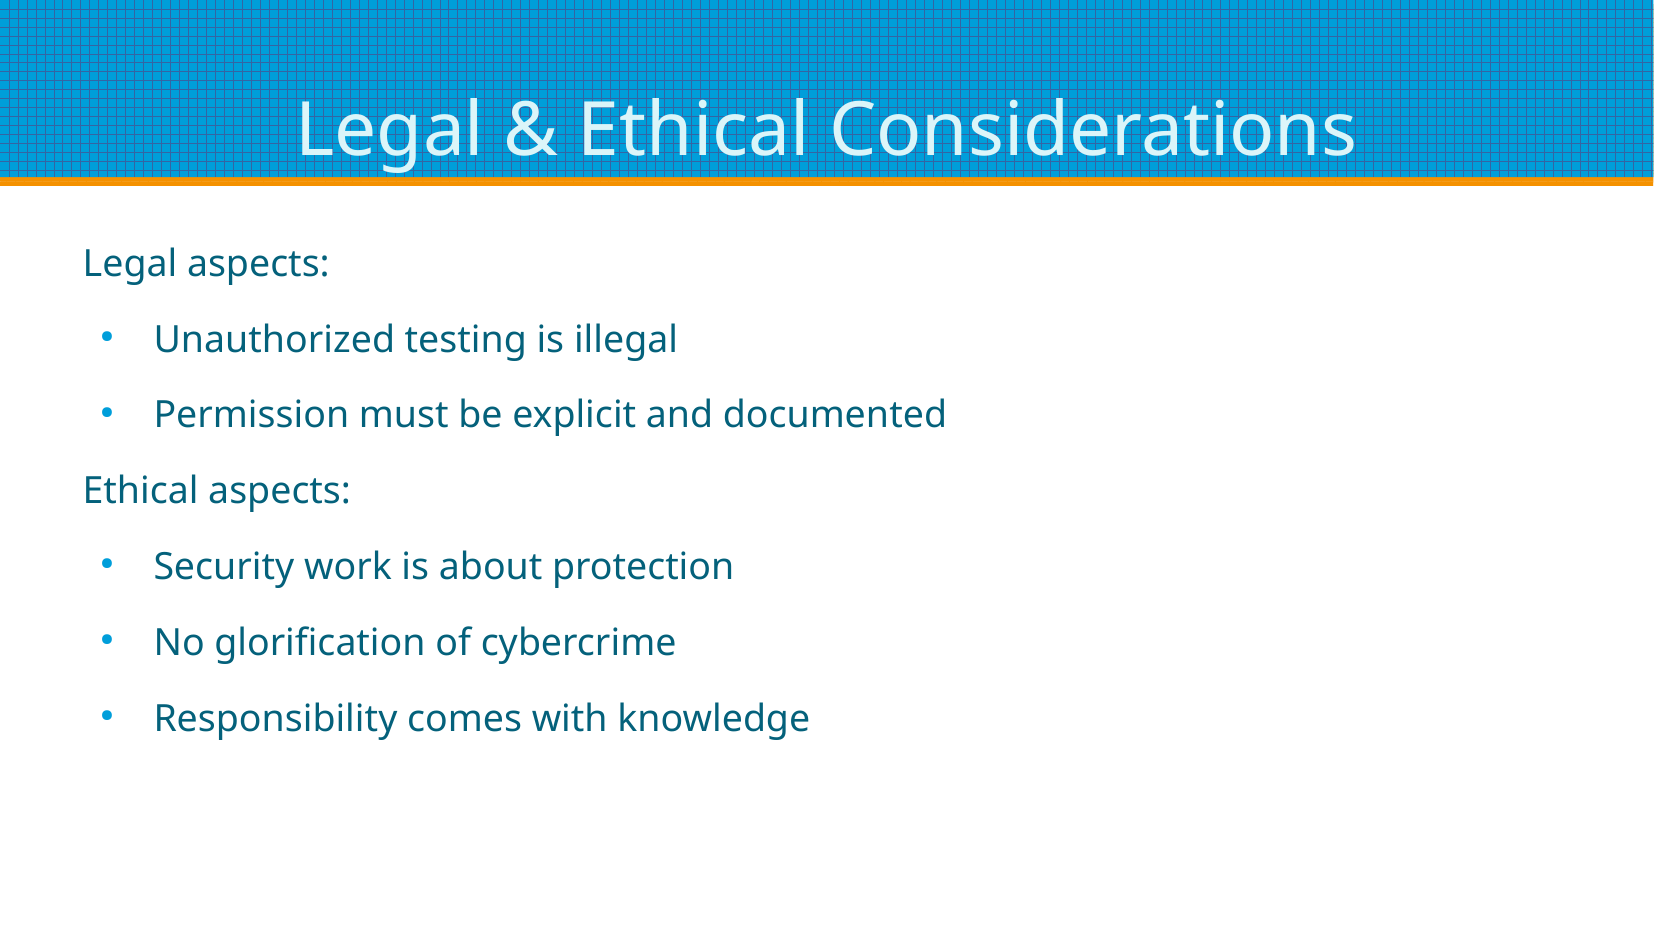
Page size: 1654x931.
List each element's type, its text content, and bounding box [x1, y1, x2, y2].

list Legal aspects: Unauthorized testing is illegal Permission must be explicit and documented Ethical aspects: Security work is about protection No glorification of cybercrime Responsibility comes with knowledge [82, 236, 1571, 813]
title Legal & Ethical Considerations [82, 14, 1571, 178]
